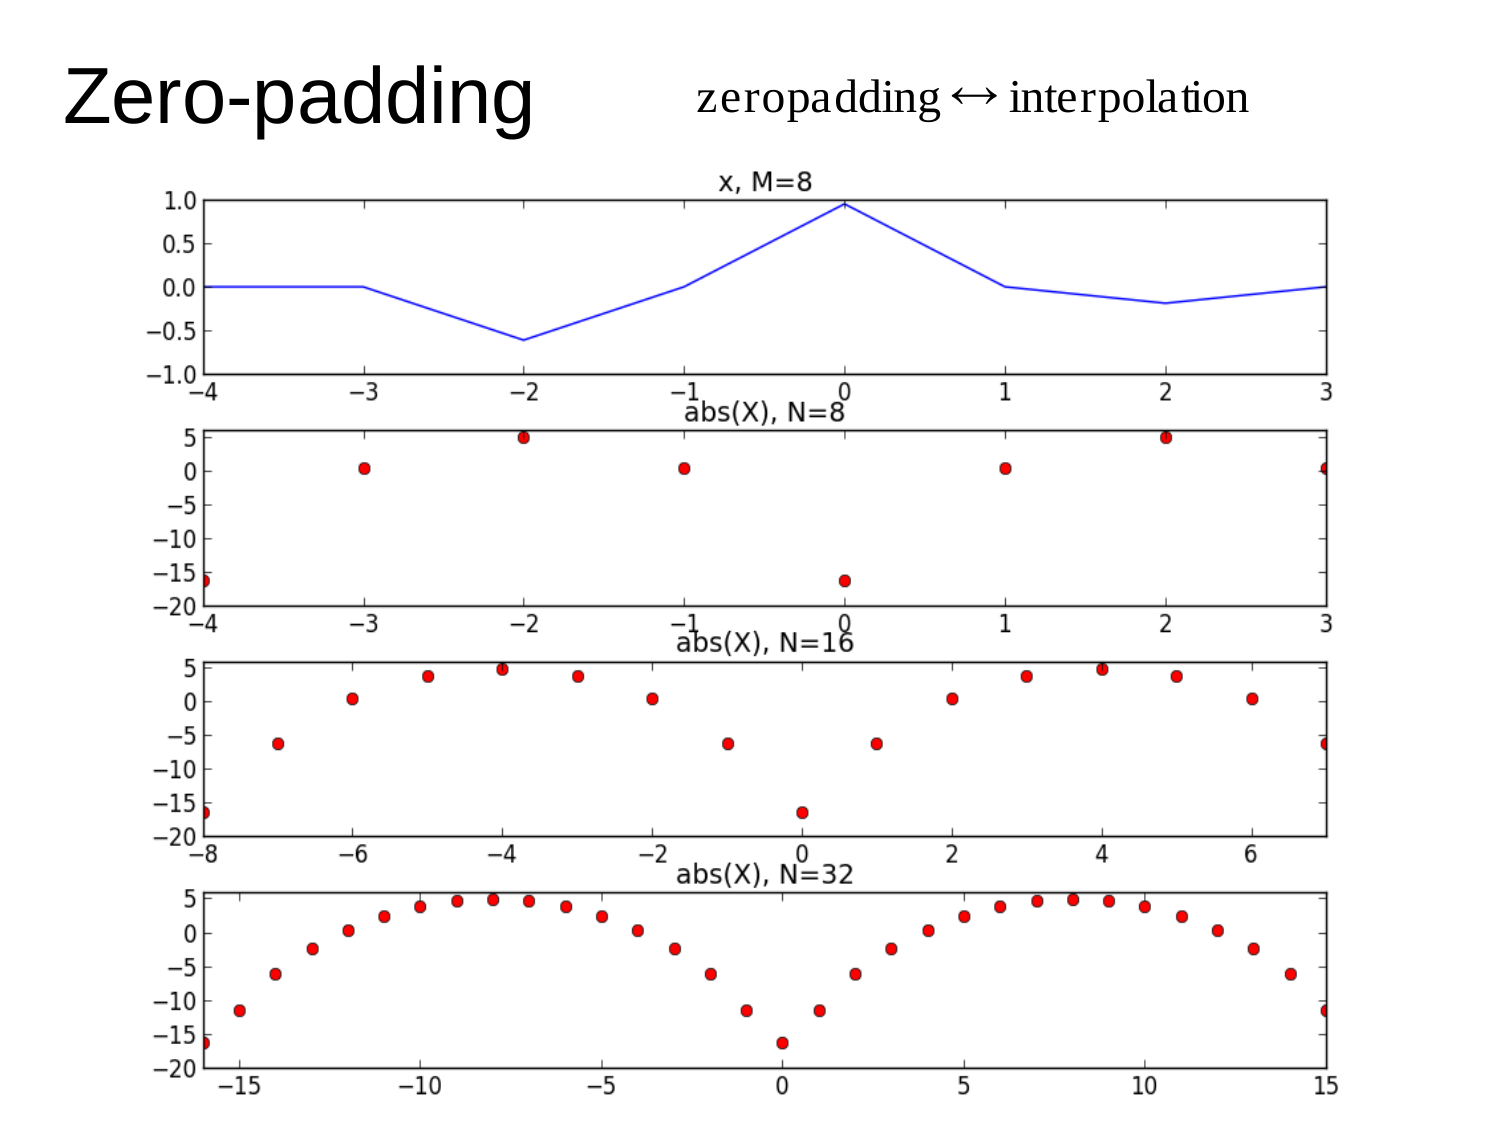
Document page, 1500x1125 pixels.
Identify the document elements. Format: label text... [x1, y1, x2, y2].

picture [689, 69, 1261, 133]
picture [137, 152, 1366, 1110]
title Zero-padding [63, 21, 1414, 172]
